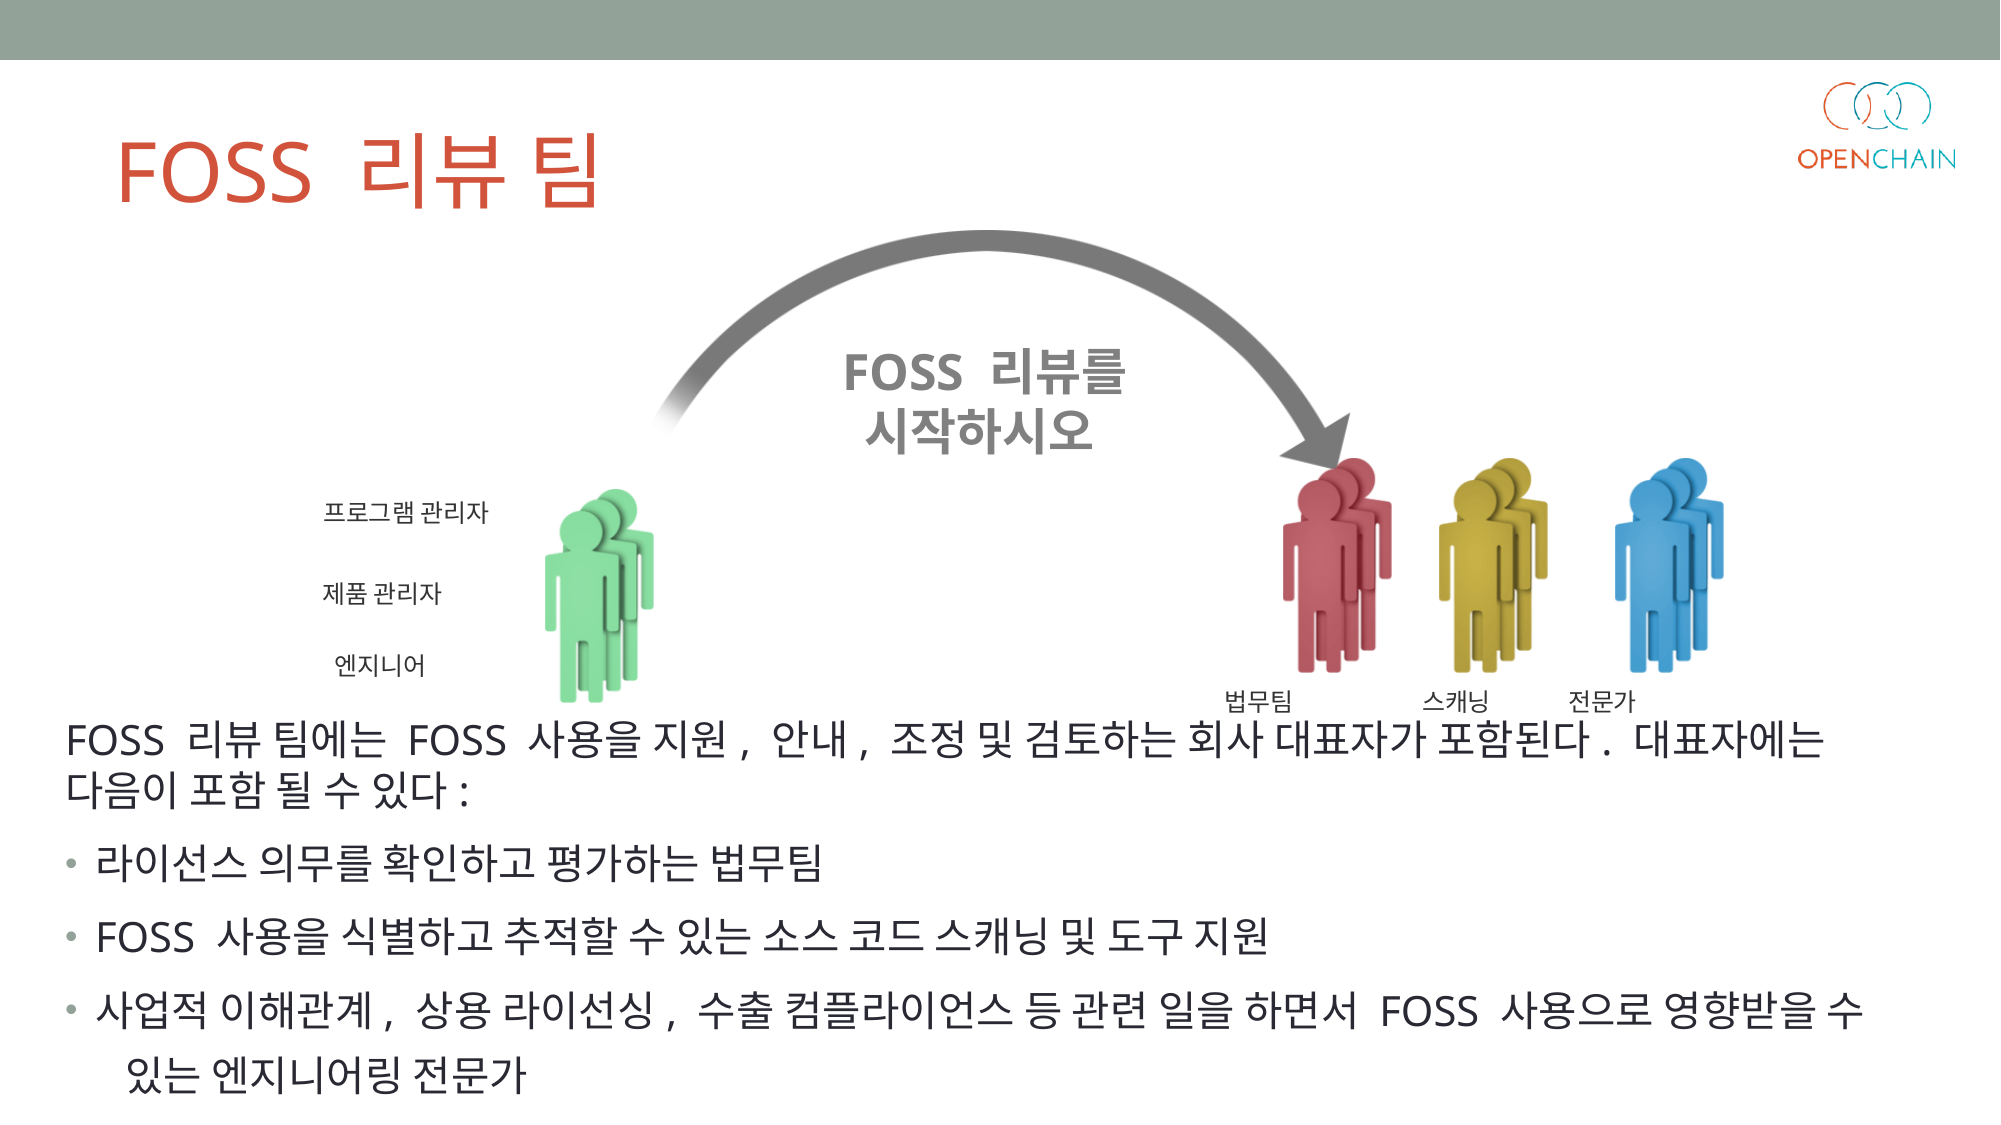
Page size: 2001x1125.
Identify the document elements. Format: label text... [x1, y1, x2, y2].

text_box 전문가 [1553, 679, 1709, 726]
title FOSS 리뷰 팀 [99, 87, 1900, 251]
text_box 프로그램 관리자 [308, 489, 542, 535]
text_box 스캐닝 [1406, 679, 1542, 725]
text_box FOSS 리뷰를 시작하시오 [760, 333, 1210, 470]
text_box 제품 관리자 [307, 570, 532, 617]
text_box 엔지니어 [308, 643, 532, 689]
picture [1615, 458, 1724, 673]
picture [649, 230, 1392, 673]
picture [545, 489, 654, 703]
picture [1439, 458, 1548, 673]
list FOSS 리뷰 팀에는 FOSS 사용을 지원, 안내, 조정 및 검토하는 회사 대표자가 포함된다. 대표자에는 다음이 포함 될 수 있다: 라이선스 의무를 확인하고 평가하는 법무팀 FOSS 사용을 식별하고 추적할 수 있는 소스 코드 스캐닝 및 도구 지원 사업적 이해관계, 상용 라이선싱, 수출 컴플라이언스 등 관련 일을 하면서 FOSS 사용으로 영향받을 수 있는 엔지니어링 전문가 [50, 706, 1901, 1125]
text_box 법무팀 [1209, 678, 1388, 725]
